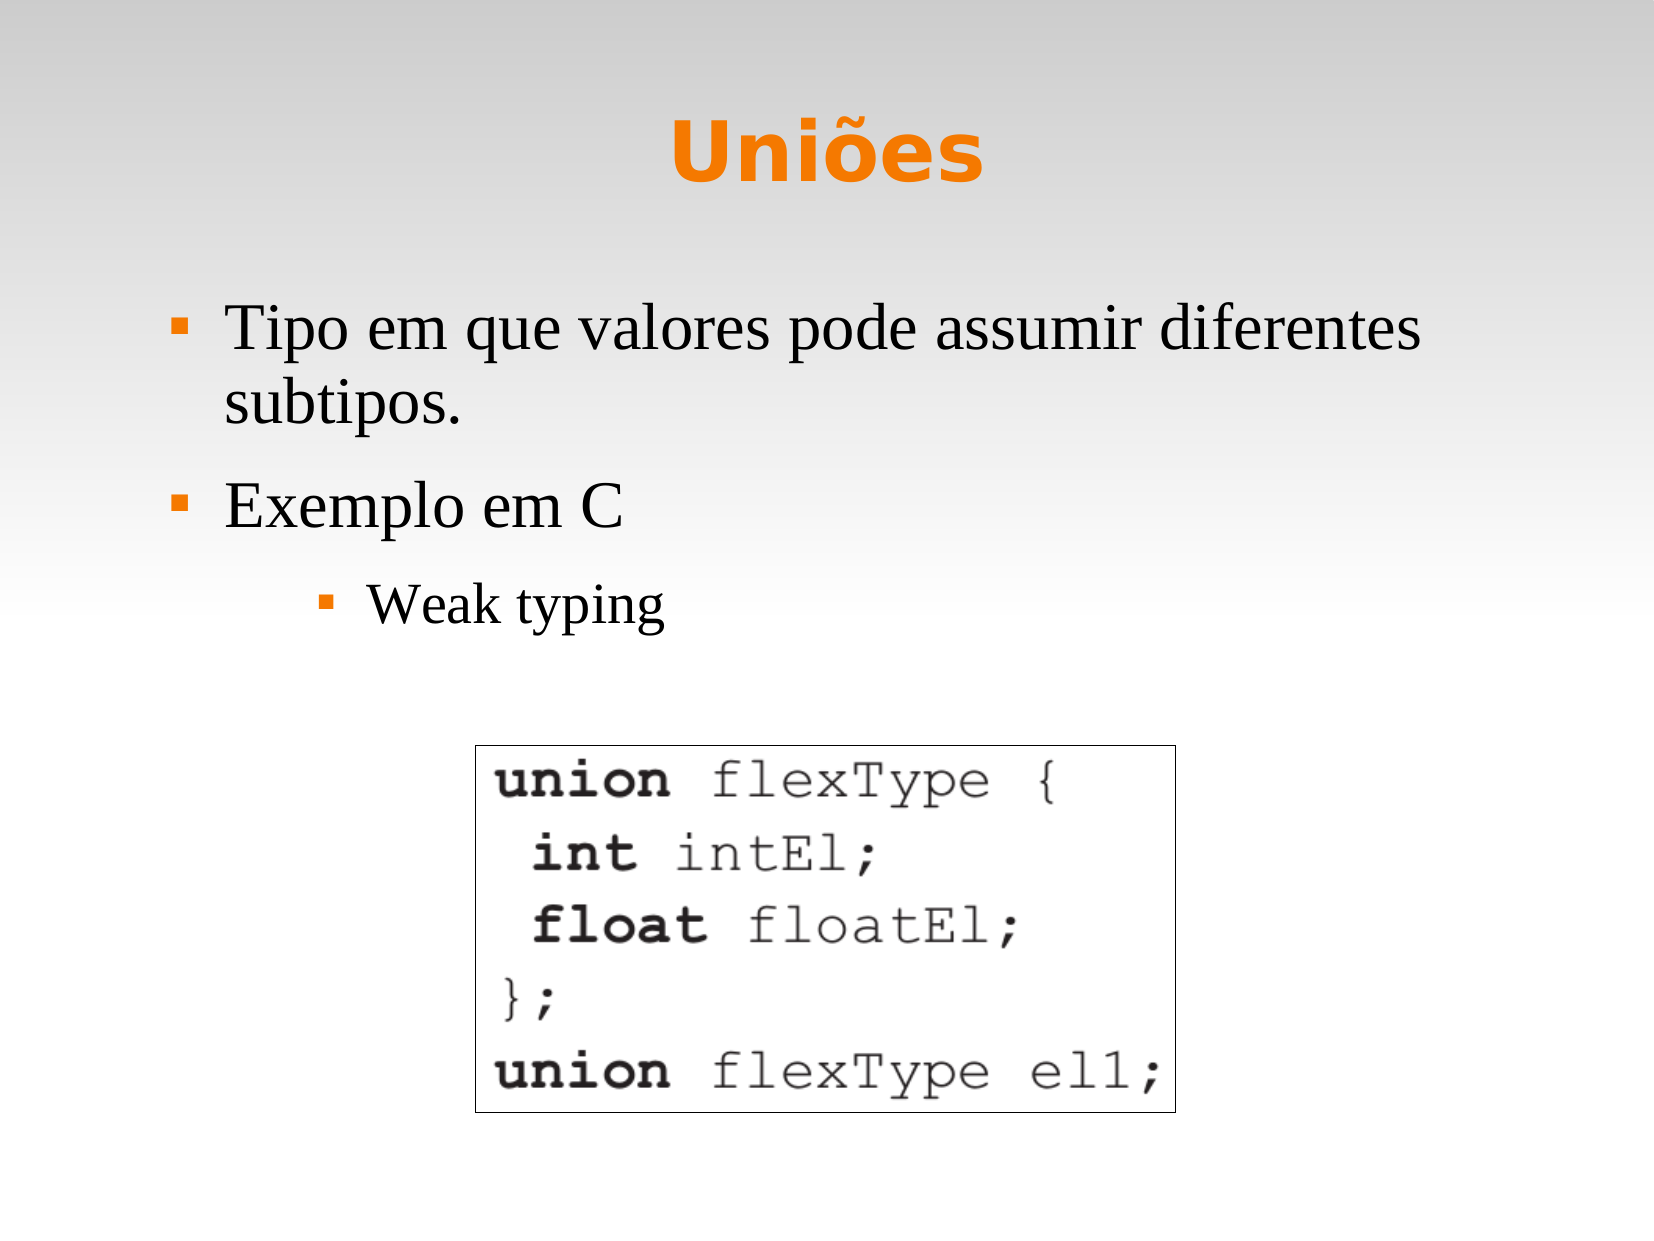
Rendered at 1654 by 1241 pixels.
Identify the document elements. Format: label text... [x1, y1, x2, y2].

title Uniões [82, 49, 1571, 257]
list Tipo em que valores pode assumir diferentes subtipos. Exemplo em C Weak typing [82, 290, 1571, 1109]
picture [475, 745, 1176, 1113]
